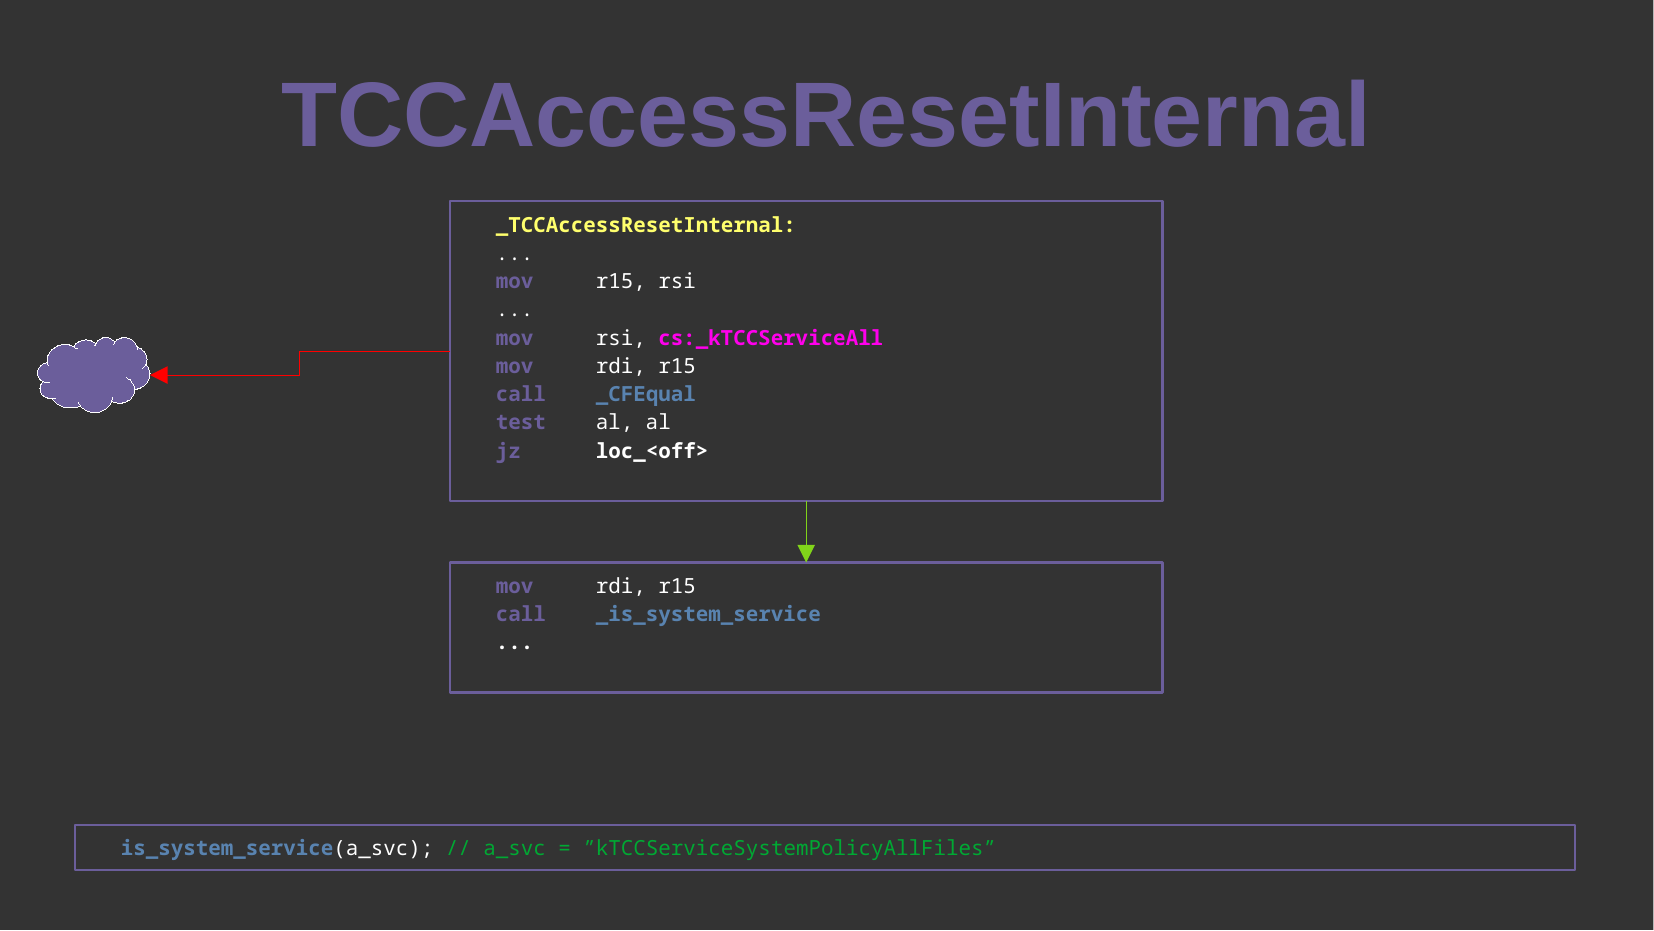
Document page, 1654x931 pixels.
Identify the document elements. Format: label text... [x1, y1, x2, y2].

title TCCAccessResetInternal [82, 37, 1571, 193]
text_box mov rdi, r15 call _is_system_service ... [450, 562, 1163, 683]
text_box is_system_service(a_svc); // a_svc = ”kTCCServiceSystemPolicyAllFiles” [75, 825, 1576, 868]
text_box _TCCAccessResetInternal: ... mov r15, rsi ... mov rsi, cs:_kTCCServiceAll mov rdi, r15 call _CFEqual test al, al jz loc_<off> [450, 201, 1163, 476]
text_box [37, 337, 151, 413]
